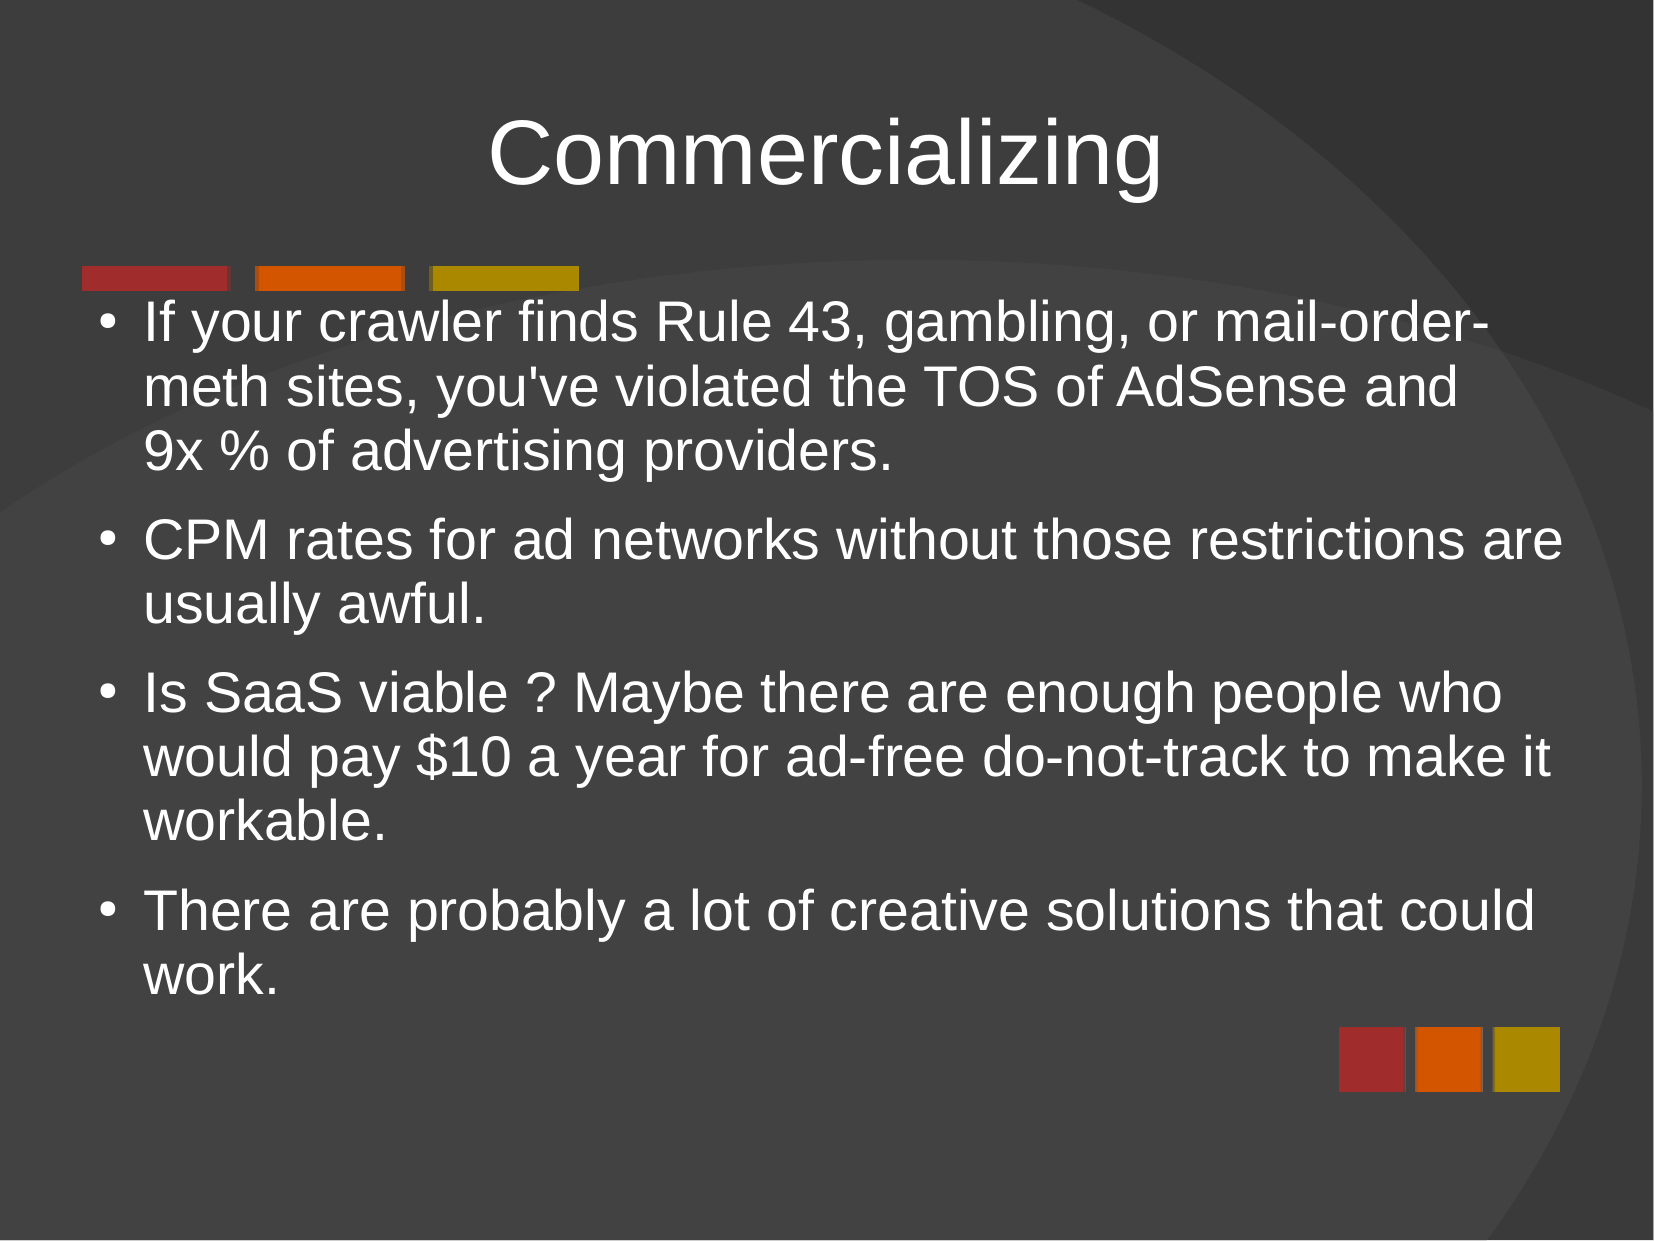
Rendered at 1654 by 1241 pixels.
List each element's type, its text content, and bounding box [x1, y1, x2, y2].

list If your crawler finds Rule 43, gambling, or mail-order-meth sites, you've violated the TOS of AdSense and 9x % of advertising providers. CPM rates for ad networks without those restrictions are usually awful. Is SaaS viable ? Maybe there are enough people who would pay $10 a year for ad-free do-not-track to make it workable. There are probably a lot of creative solutions that could work. [82, 290, 1571, 1010]
picture [82, 266, 579, 290]
title Commercializing [82, 49, 1571, 257]
picture [1339, 1027, 1560, 1092]
